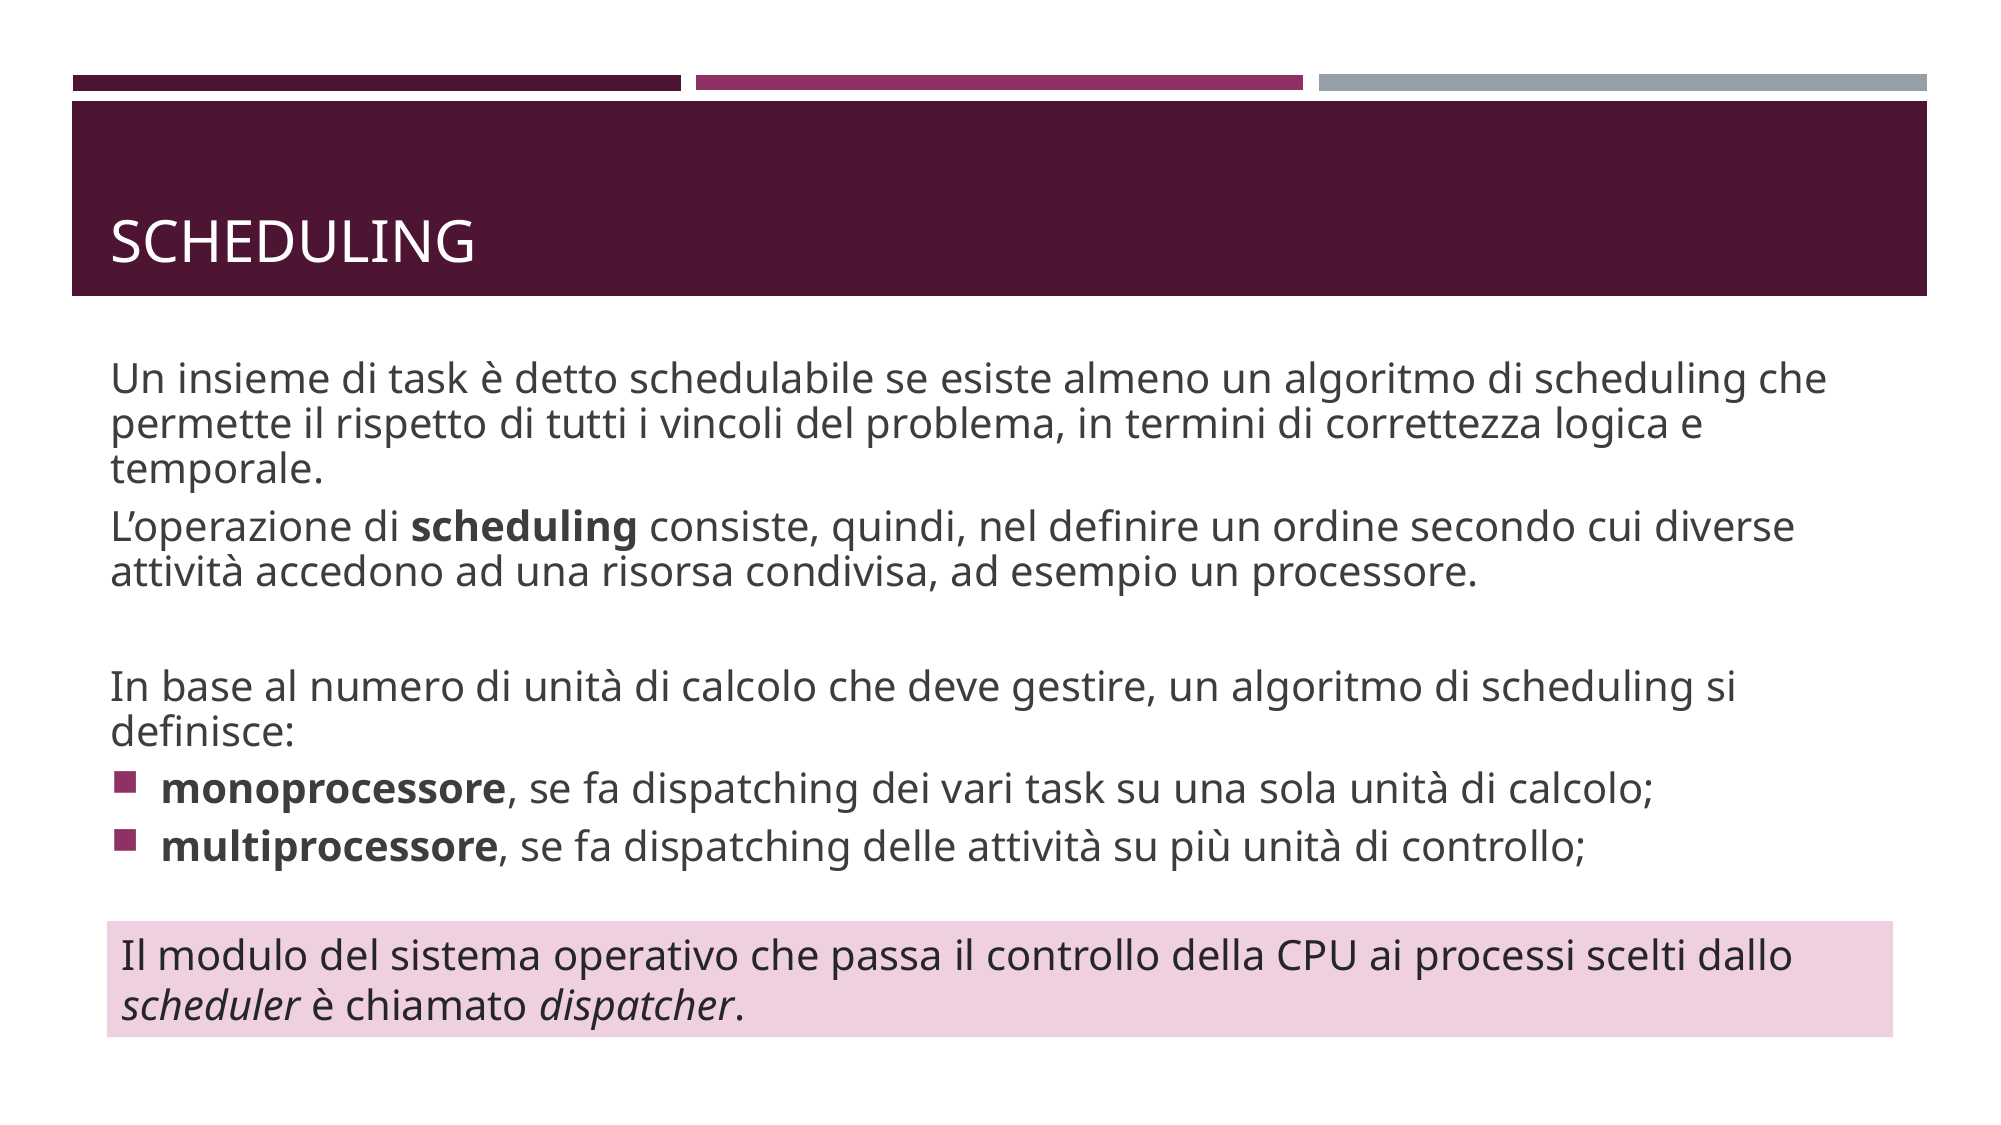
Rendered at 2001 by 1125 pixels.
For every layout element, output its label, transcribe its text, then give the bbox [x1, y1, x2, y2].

text_box Il modulo del sistema operativo che passa il controllo della CPU ai processi scelti dallo scheduler è chiamato dispatcher. [106, 921, 1894, 1038]
list Un insieme di task è detto schedulabile se esiste almeno un algoritmo di scheduling che permette il rispetto di tutti i vincoli del problema, in termini di correttezza logica e temporale. L’operazione di scheduling consiste, quindi, nel definire un ordine secondo cui diverse attività accedono ad una risorsa condivisa, ad esempio un processore. In base al numero di unità di calcolo che deve gestire, un algoritmo di scheduling si definisce: monoprocessore, se fa dispatching dei vari task su una sola unità di calcolo; multiprocessore, se fa dispatching delle attività su più unità di controllo; [95, 348, 1905, 879]
title scheduling [95, 115, 1905, 282]
